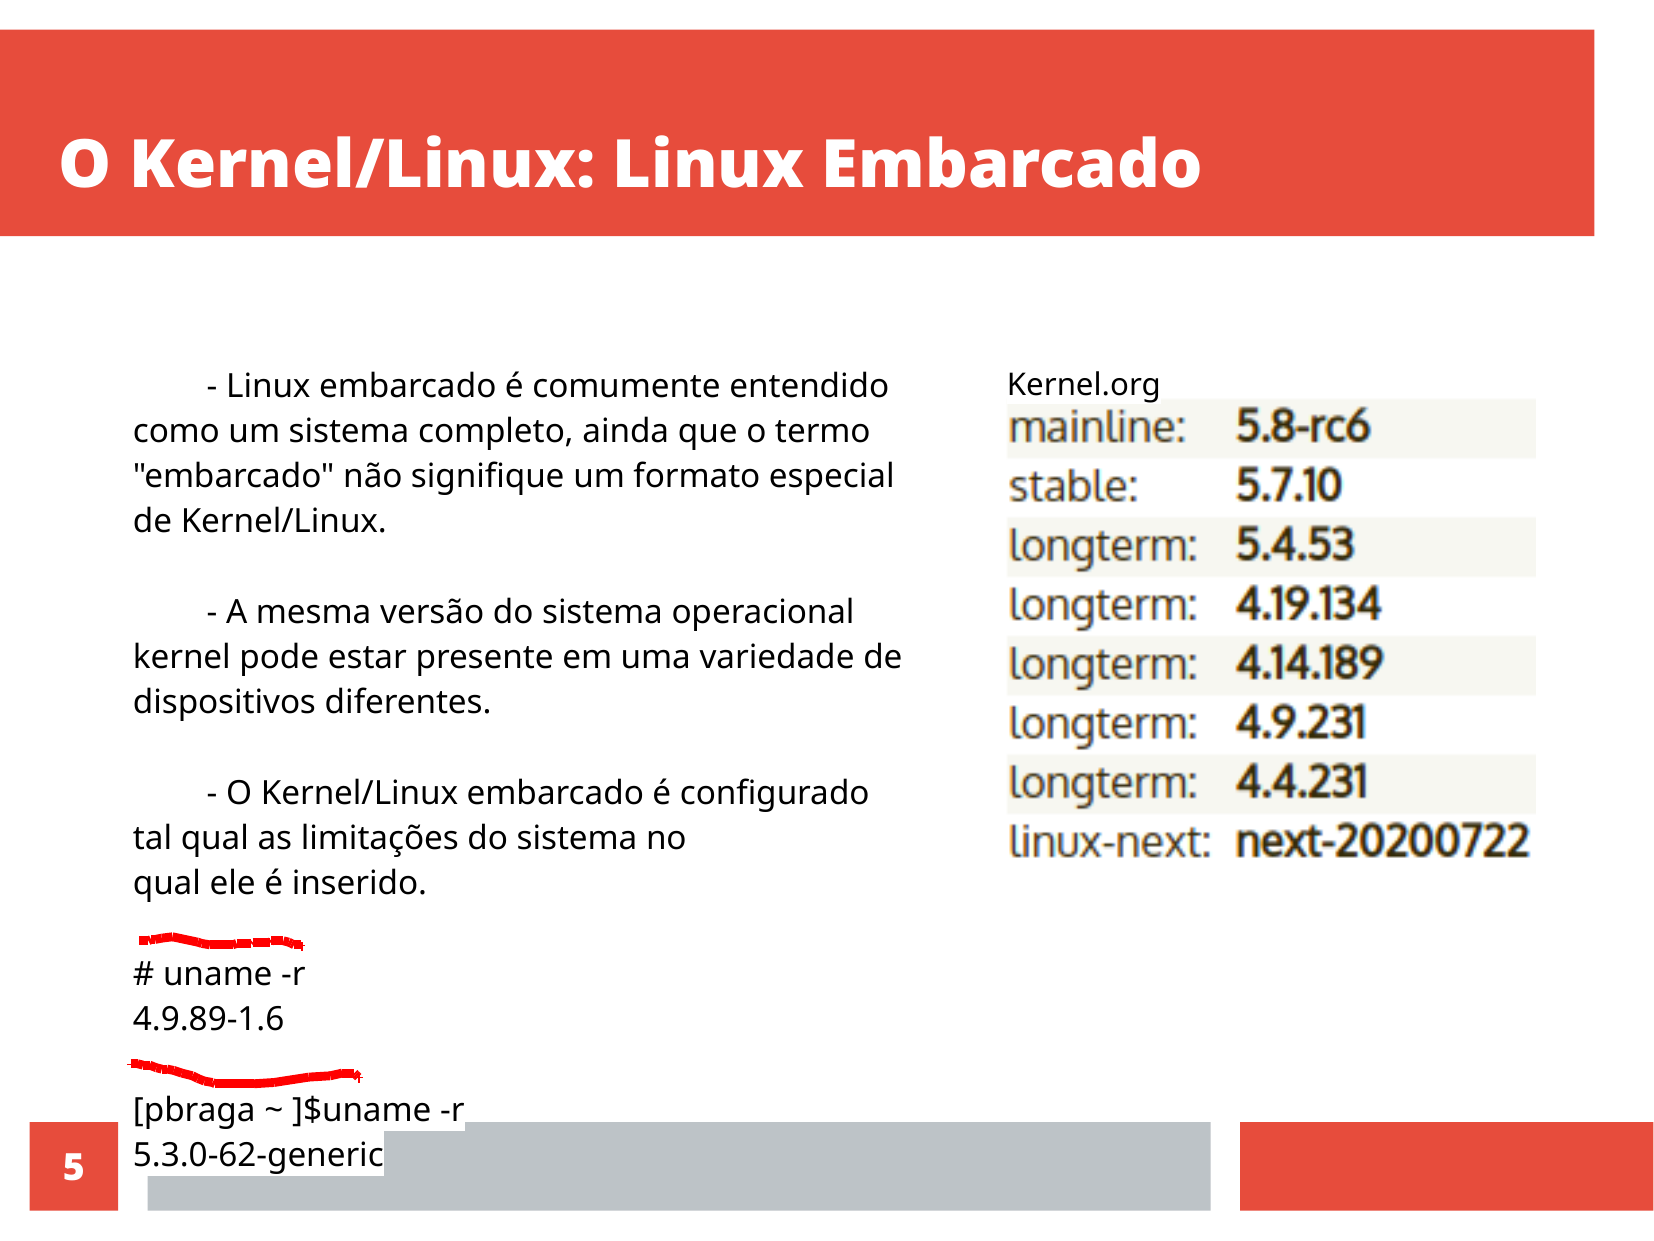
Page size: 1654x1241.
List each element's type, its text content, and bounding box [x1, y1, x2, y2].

text_box Kernel.org [992, 354, 1512, 406]
picture [1000, 389, 1536, 875]
title O Kernel/Linux: Linux Embarcado [59, 59, 1595, 207]
text_box - Linux embarcado é comumente entendido como um sistema completo, ainda que o termo "embarcado" não signifique um formato especial de Kernel/Linux. - A mesma versão do sistema operacional kernel pode estar presente em uma variedade de dispositivos diferentes. - O Kernel/Linux embarcado é configurado tal qual as limitações do sistema no qual ele é inserido. # uname -r 4.9.89-1.6 [pbraga ~ ]$uname -r 5.3.0-62-generic [118, 354, 934, 1063]
